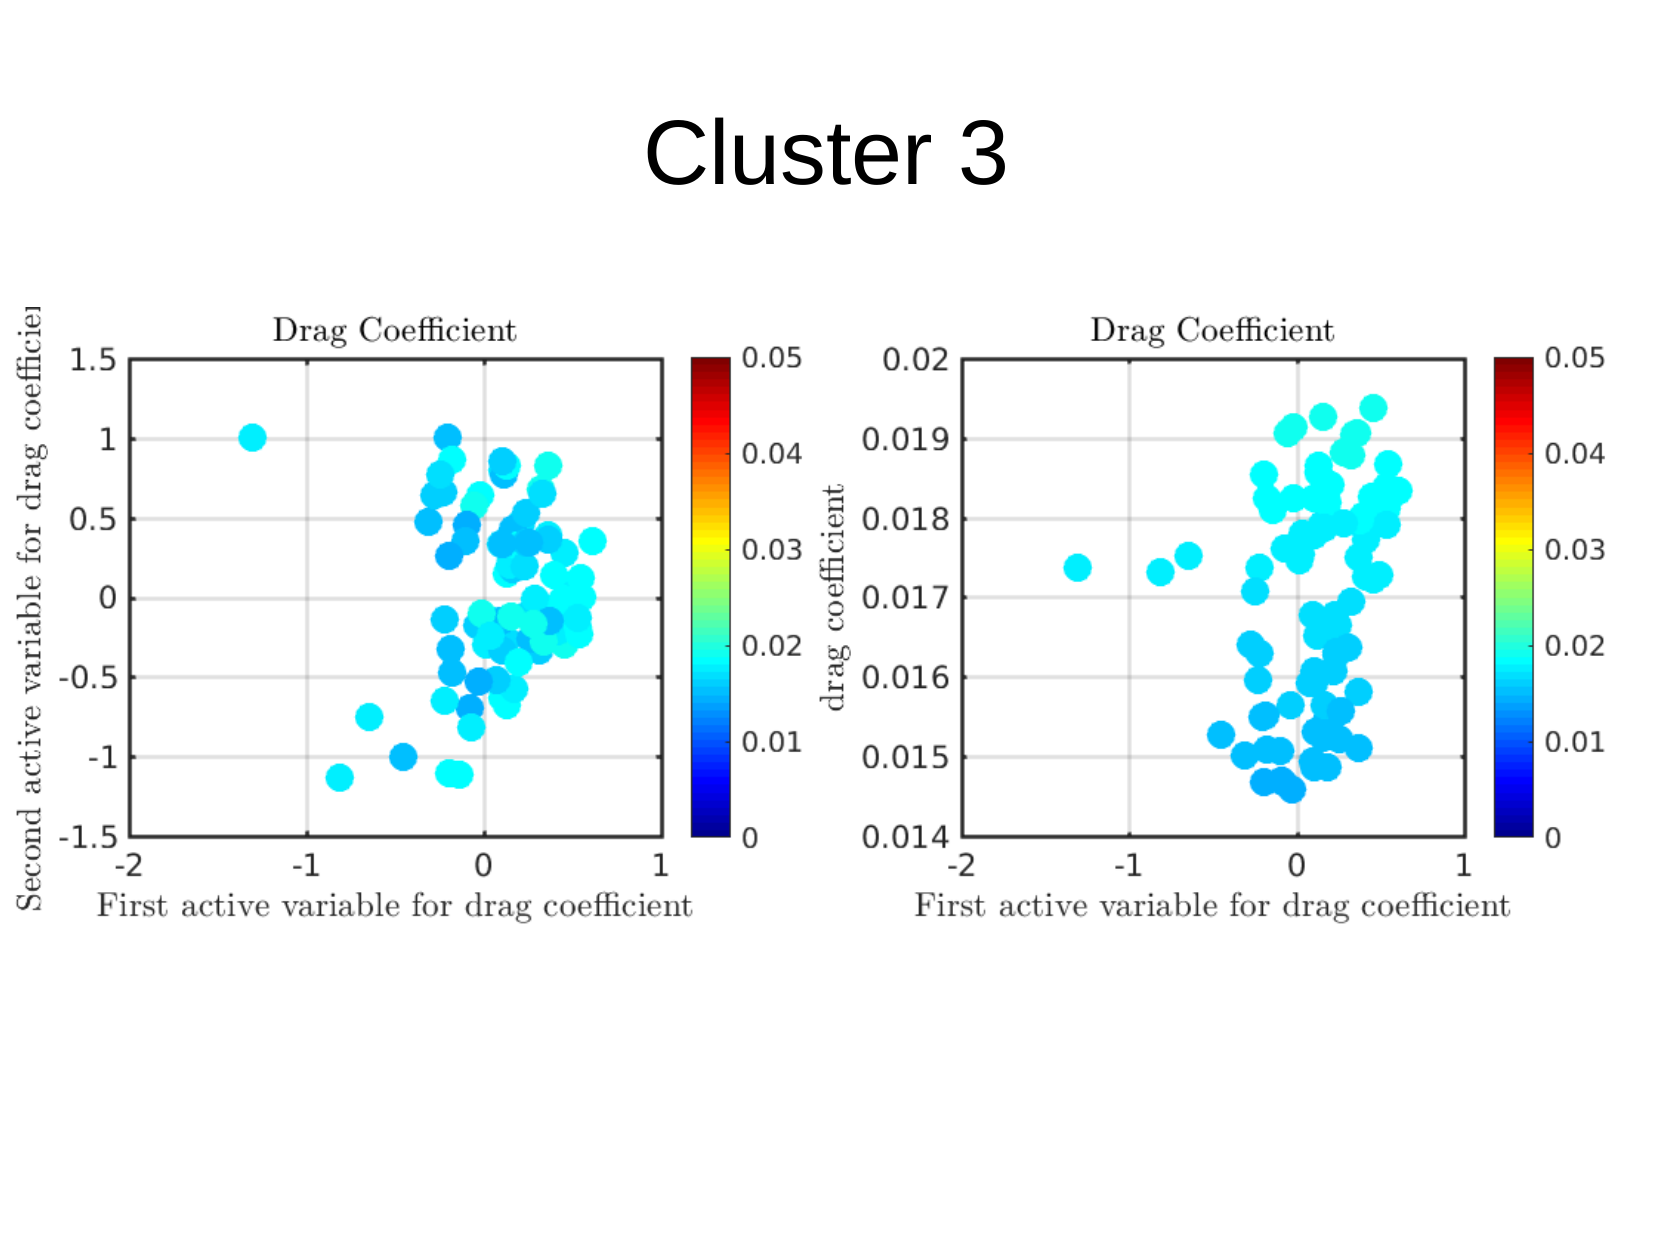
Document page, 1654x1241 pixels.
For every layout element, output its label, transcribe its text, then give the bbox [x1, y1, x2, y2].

picture [11, 307, 1642, 928]
title Cluster 3 [82, 49, 1571, 257]
